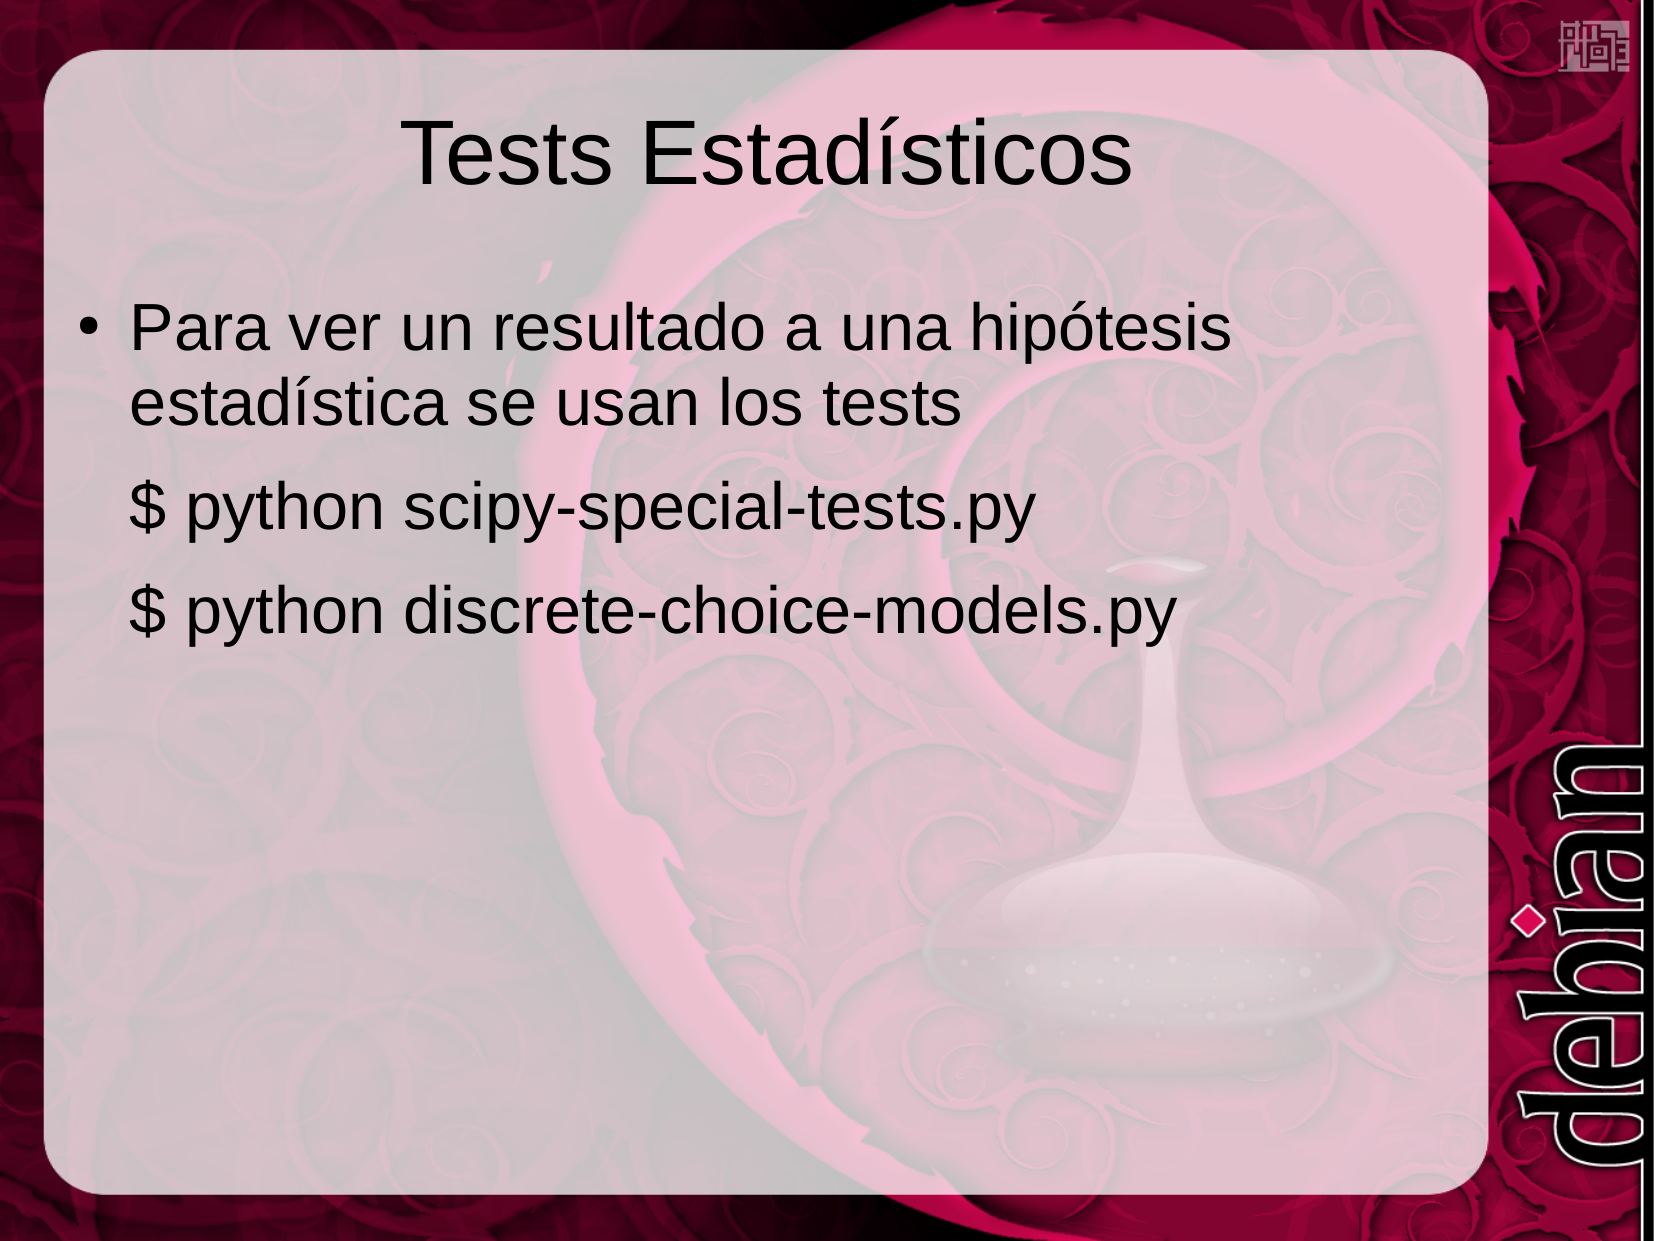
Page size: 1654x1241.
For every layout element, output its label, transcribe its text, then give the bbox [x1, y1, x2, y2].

title Tests Estadísticos [59, 49, 1477, 257]
picture [0, 0, 1654, 1241]
list Para ver un resultado a una hipótesis estadística se usan los tests $ python scipy-special-tests.py $ python discrete-choice-models.py [59, 290, 1477, 1109]
